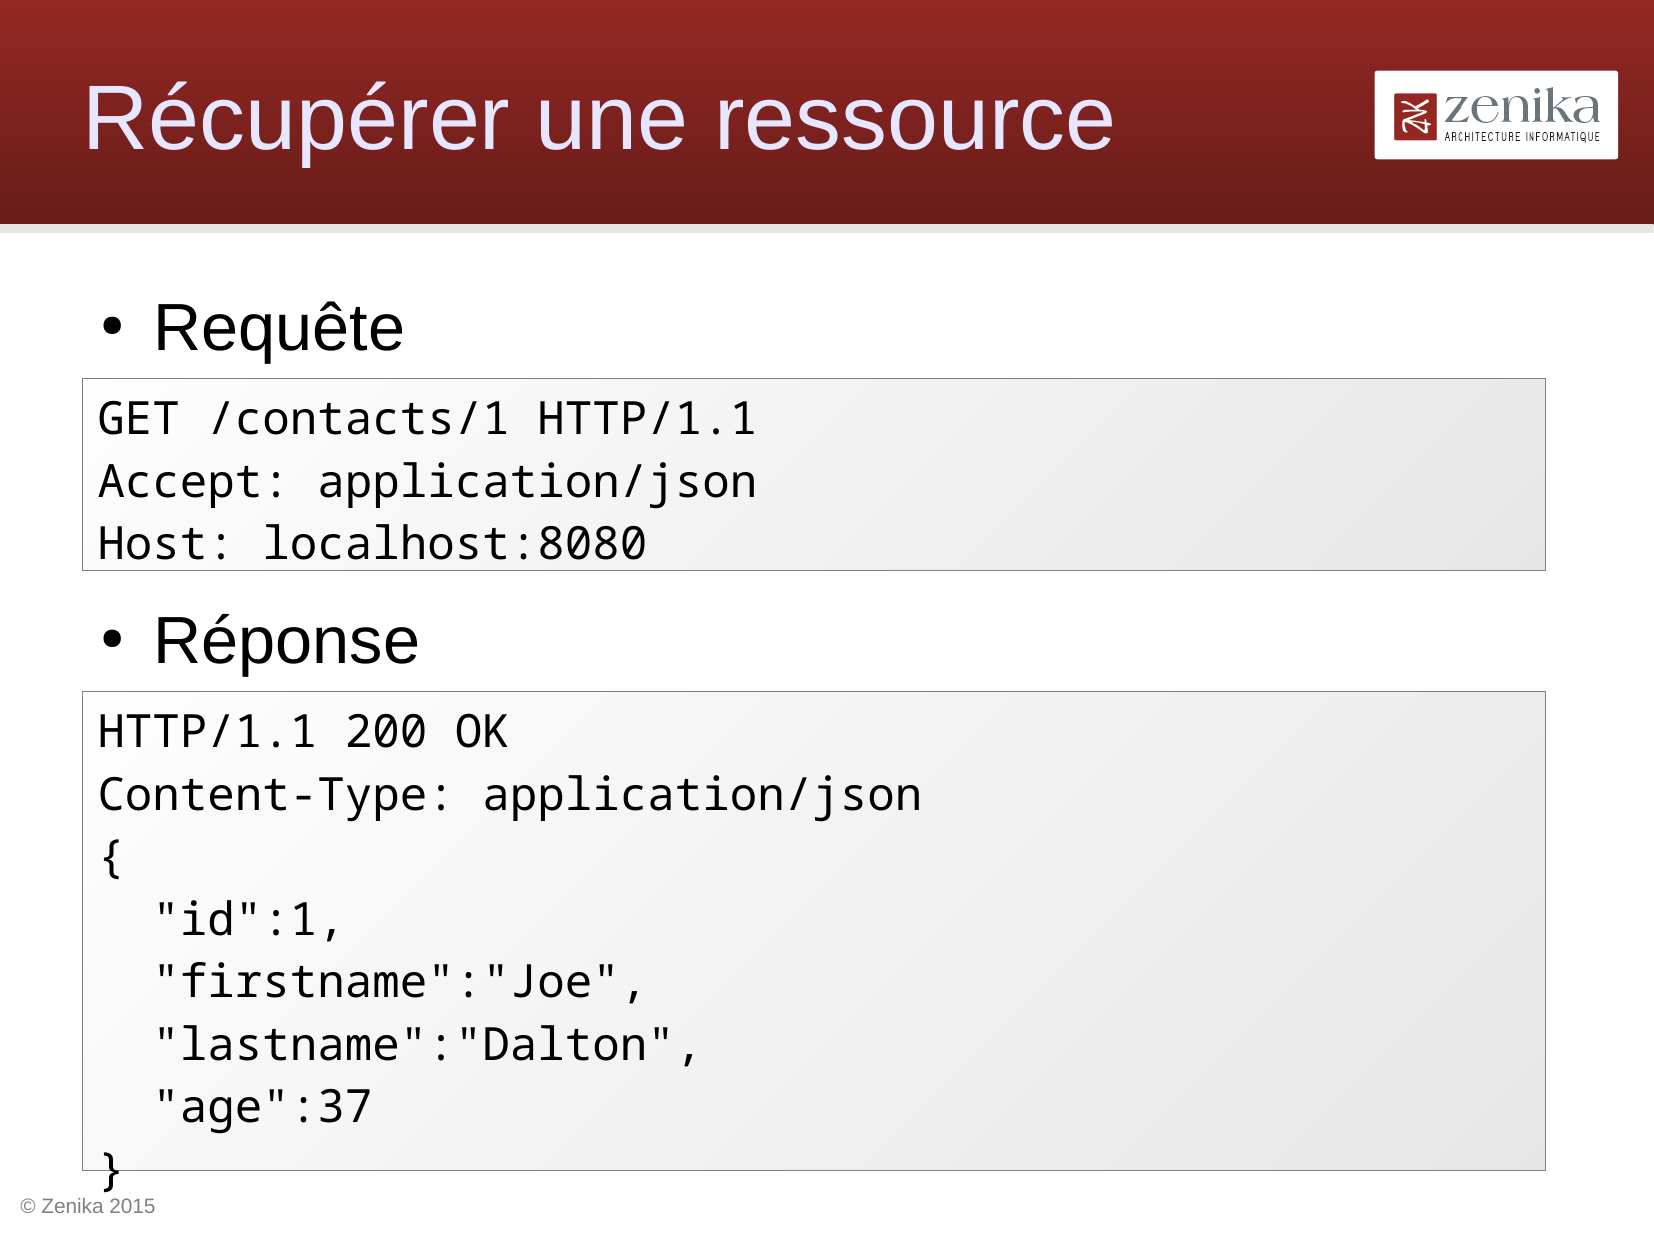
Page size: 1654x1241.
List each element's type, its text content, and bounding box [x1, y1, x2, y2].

picture [1571, 82, 1600, 149]
text_box GET /contacts/1 HTTP/1.1 Accept: application/json Host: localhost:8080 [82, 378, 1546, 571]
list Requête Réponse [82, 571, 1538, 691]
title Récupérer une ressource [82, 13, 1571, 222]
list Requête Réponse [82, 290, 1538, 378]
text_box HTTP/1.1 200 OK Content-Type: application/json { "id":1, "firstname":"Joe", "lastname":"Dalton", "age":37 } [82, 691, 1546, 1171]
